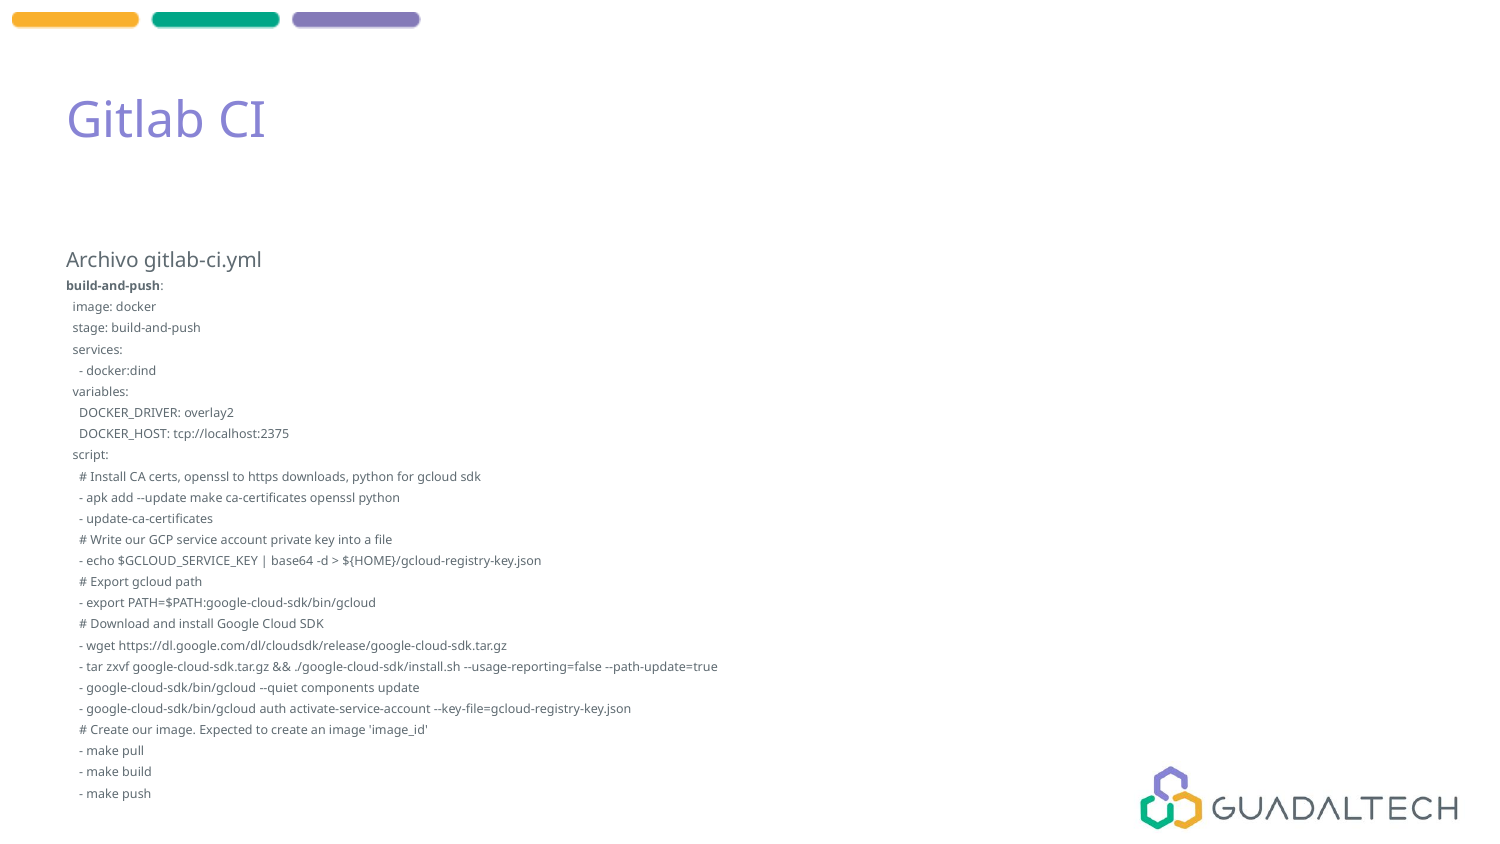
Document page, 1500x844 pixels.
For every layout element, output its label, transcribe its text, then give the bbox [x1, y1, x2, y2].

picture [12, 12, 421, 29]
picture [1124, 761, 1473, 834]
list Archivo gitlab-ci.yml build-and-push: image: docker stage: build-and-push services: - docker:dind variables: DOCKER_DRIVER: overlay2 DOCKER_HOST: tcp://localhost:2375 script: # Install CA certs, openssl to https downloads, python for gcloud sdk - apk add --update make ca-certificates openssl python - update-ca-certificates # Write our GCP service account private key into a file - echo $GCLOUD_SERVICE_KEY | base64 -d > ${HOME}/gcloud-registry-key.json # Export gcloud path - export PATH=$PATH:google-cloud-sdk/bin/gcloud # Download and install Google Cloud SDK - wget https://dl.google.com/dl/cloudsdk/release/google-cloud-sdk.tar.gz - tar zxvf google-cloud-sdk.tar.gz && ./google-cloud-sdk/install.sh --usage-reporting=false --path-update=true - google-cloud-sdk/bin/gcloud --quiet components update - google-cloud-sdk/bin/gcloud auth activate-service-account --key-file=gcloud-registry-key.json # Create our image. Expected to create an image 'image_id' - make pull - make build - make push [51, 221, 1449, 783]
title Gitlab CI [51, 72, 1449, 167]
